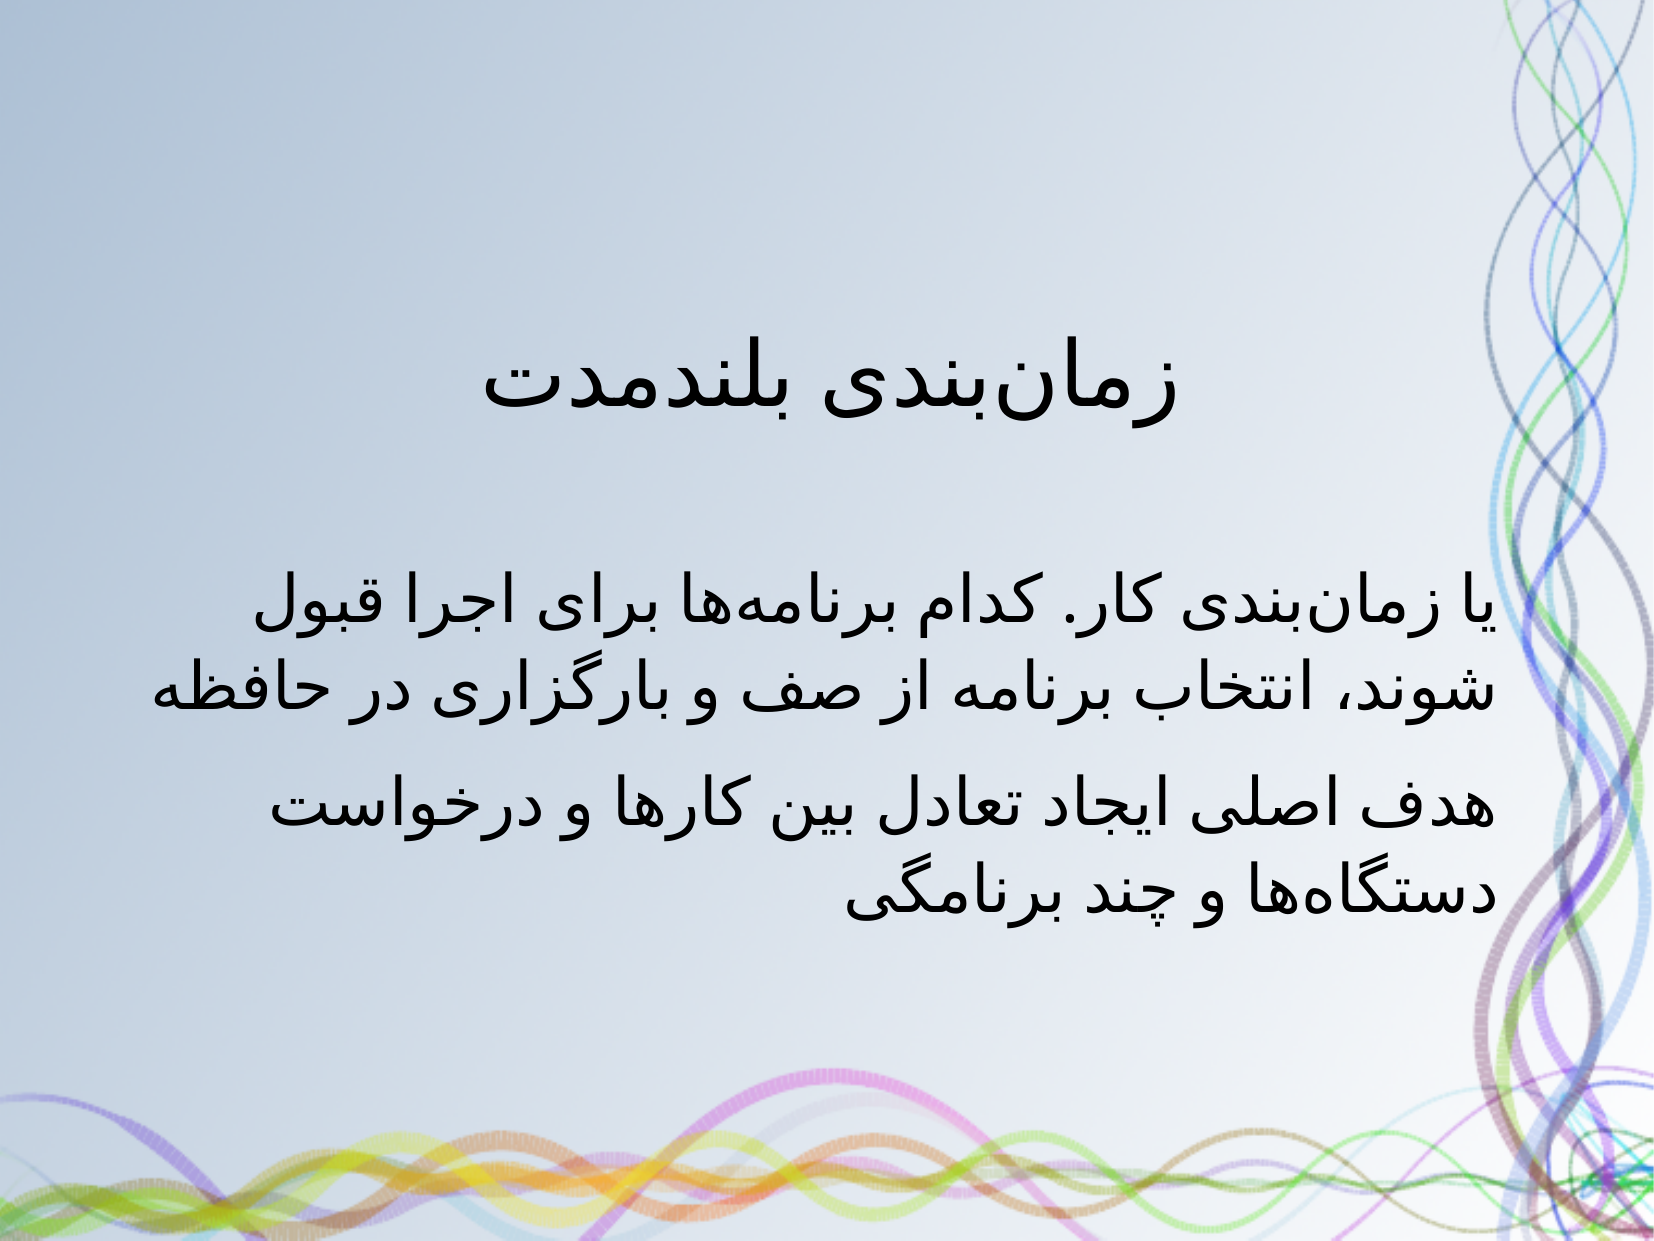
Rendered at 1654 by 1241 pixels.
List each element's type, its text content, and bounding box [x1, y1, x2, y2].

list یا زمان‌بندی کار. کدام برنامه‌ها برای اجرا قبول شوند، انتخاب برنامه از صف و بارگزاری در حافظه هدف اصلی ایجاد تعادل بین کارها و درخواست دستگاه‌ها و چند برنامگی [82, 562, 1571, 1109]
title زمان‌بندی بلندمدت [86, 280, 1576, 488]
picture [0, 0, 1654, 1241]
